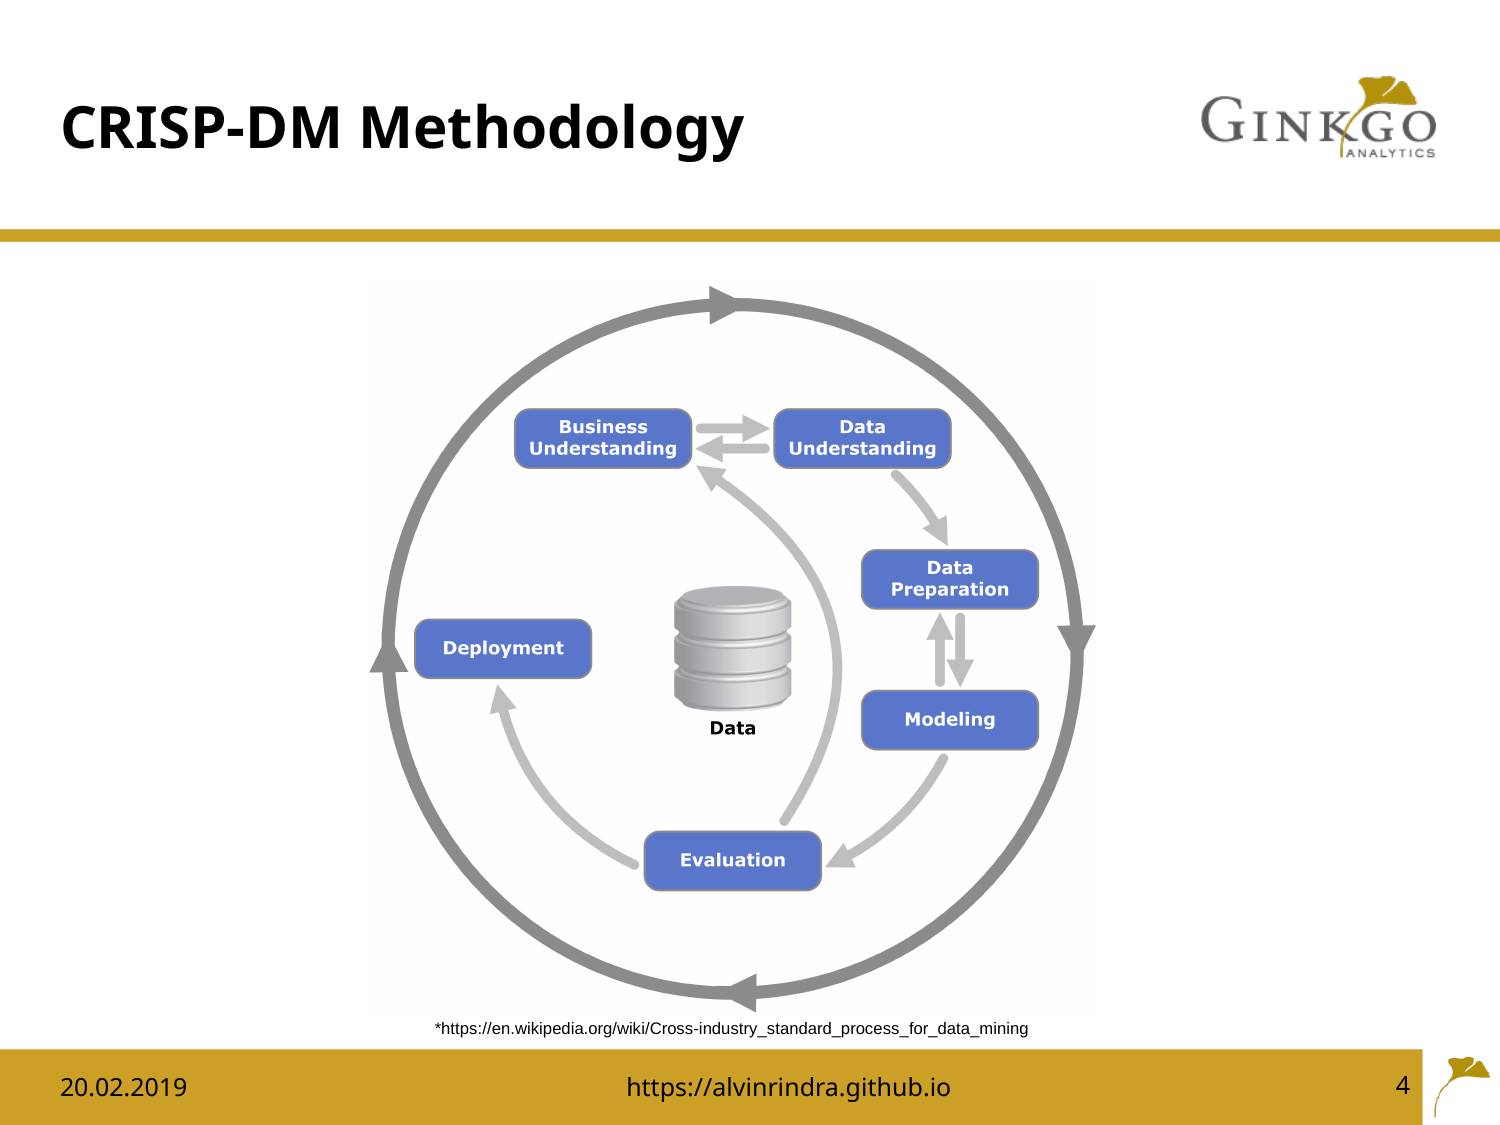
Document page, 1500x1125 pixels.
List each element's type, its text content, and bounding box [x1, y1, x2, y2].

text_box <number> [1196, 1069, 1425, 1117]
text_box 20.02.2019 [60, 1056, 266, 1117]
picture [0, 0, 1500, 1125]
text_box https://alvinrindra.github.io [266, 1056, 993, 1117]
list CRISP-DM Methodology [60, 90, 1054, 274]
text_box *https://en.wikipedia.org/wiki/Cross-industry_standard_process_for_data_mining [420, 1012, 1500, 1069]
